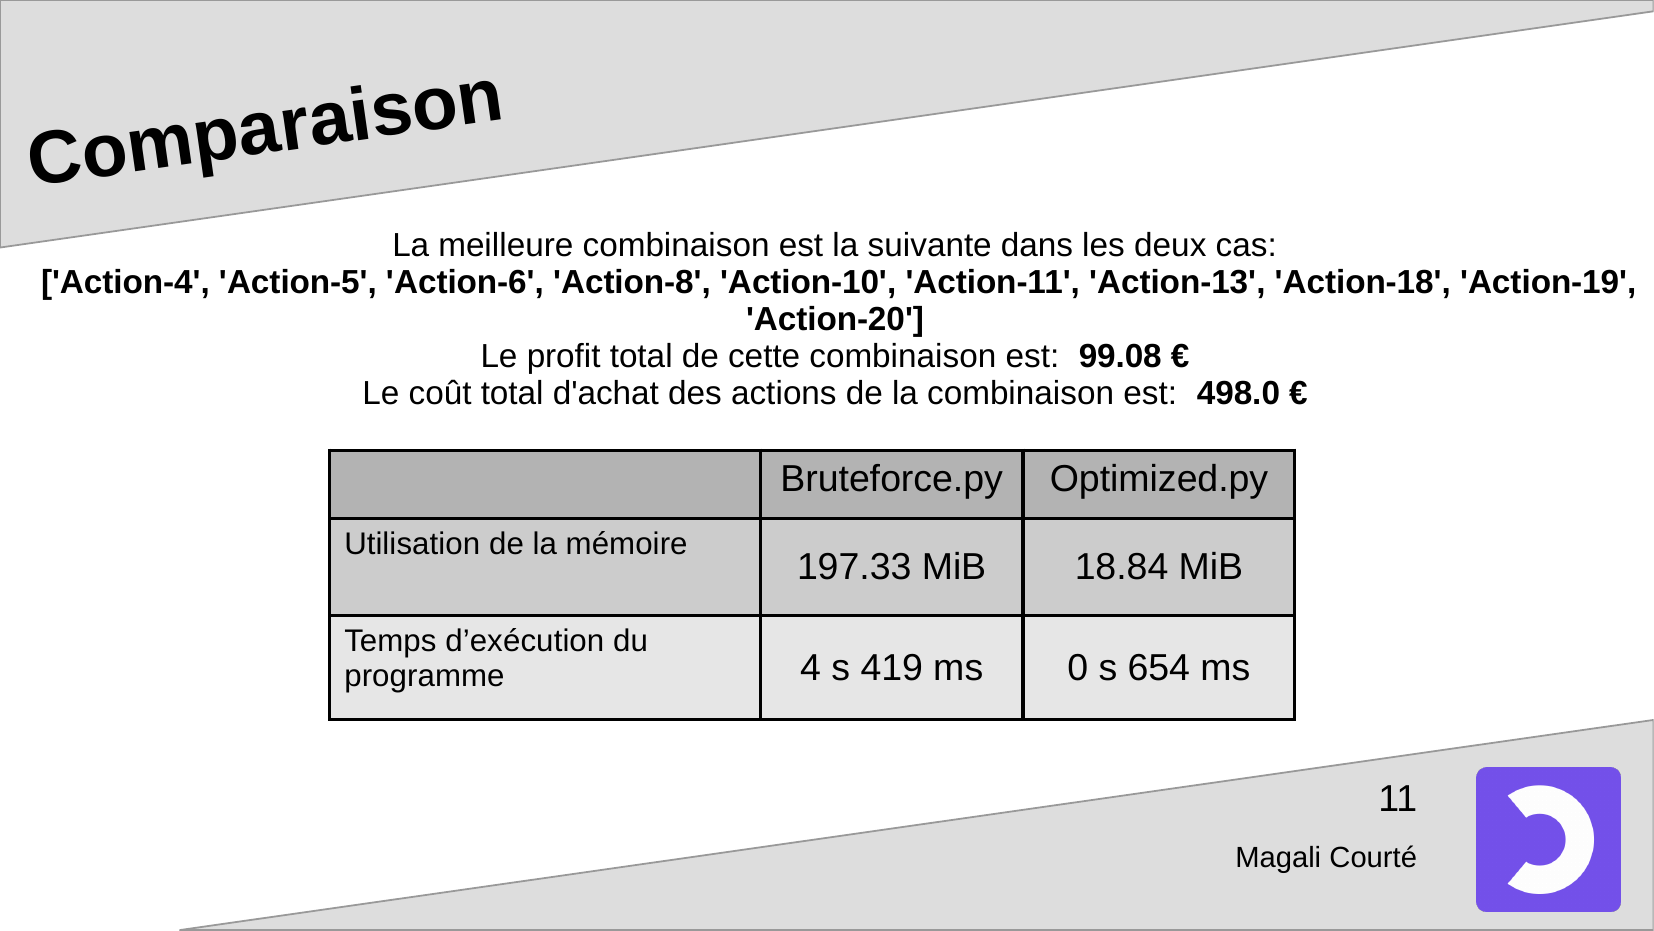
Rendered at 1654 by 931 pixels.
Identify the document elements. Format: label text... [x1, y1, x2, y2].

table_cell 0 s 654 ms [1025, 617, 1293, 718]
picture [1476, 767, 1621, 912]
title Comparaison [16, 0, 1501, 177]
table_header Bruteforce.py [762, 452, 1021, 517]
table_header [331, 452, 759, 517]
table_cell Temps d’exécution du programme [331, 617, 759, 718]
table_cell 4 s 419 ms [762, 617, 1021, 718]
table_header Optimized.py [1025, 452, 1293, 517]
text_box La meilleure combinaison est la suivante dans les deux cas: ['Action-4', 'Action-5', 'Action-6', 'Action-8', 'Action-10', 'Action-11', 'Action-13', 'Action-18', 'Action-19', 'Action-20'] Le profit total de cette combinaison est: 99.08 € Le coût total d'achat des actions de la combinaison est: 498.0 € [16, 177, 1654, 528]
table_cell 197.33 MiB [762, 520, 1021, 614]
table_cell Utilisation de la mémoire [331, 520, 759, 614]
table_cell 18.84 MiB [1025, 520, 1293, 614]
